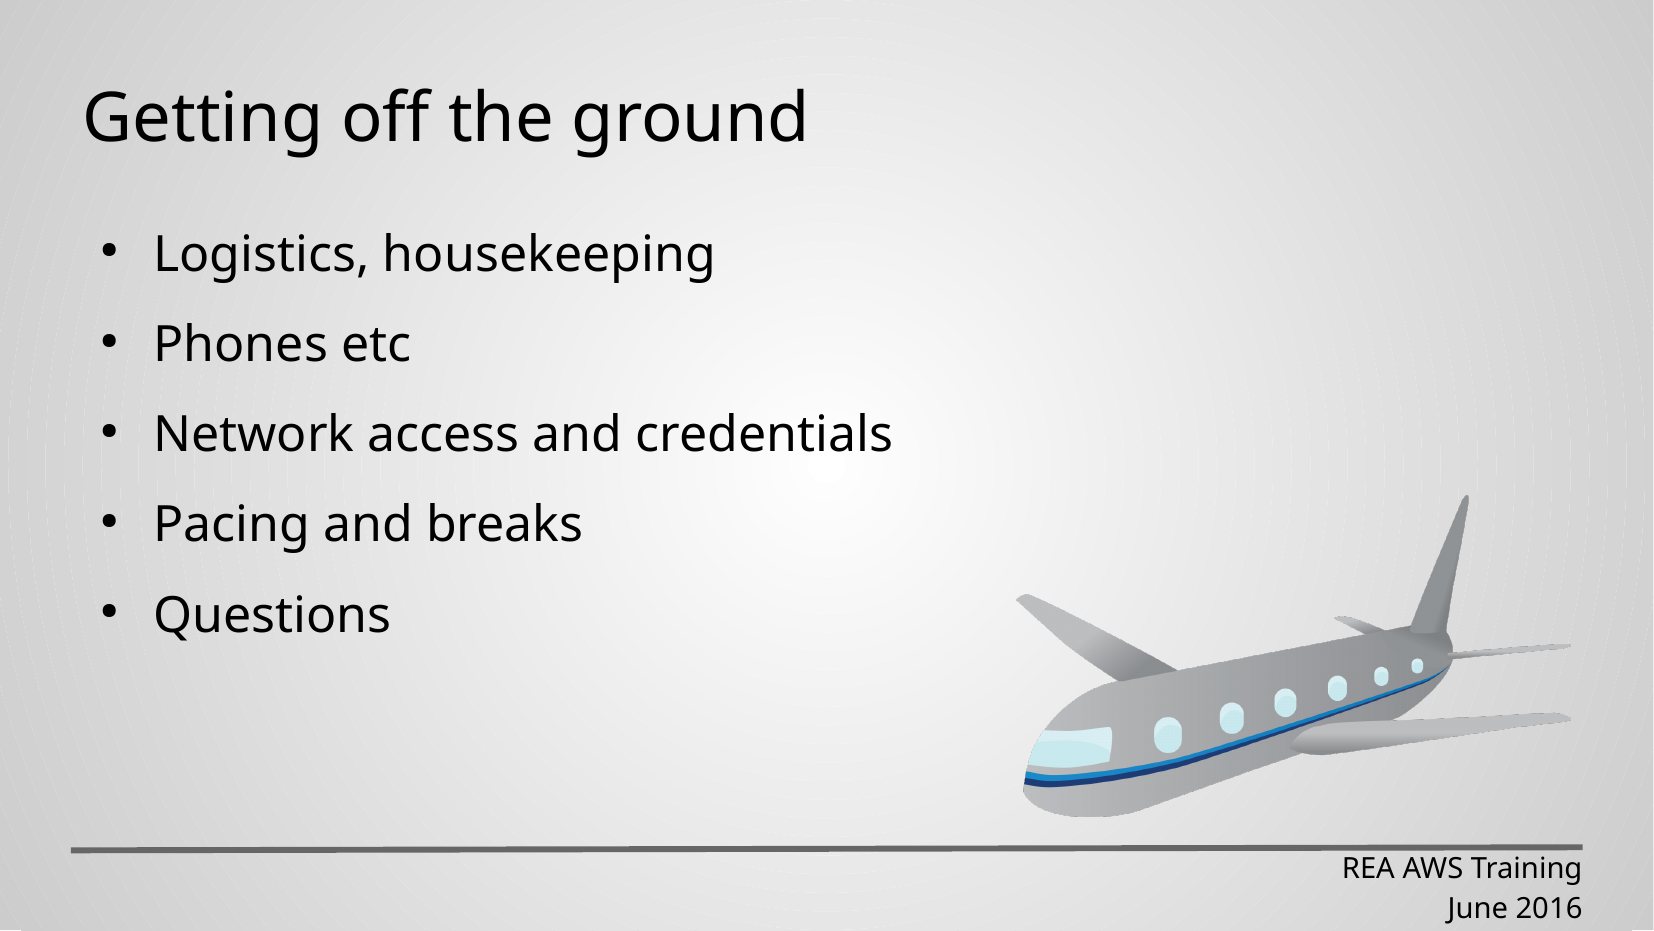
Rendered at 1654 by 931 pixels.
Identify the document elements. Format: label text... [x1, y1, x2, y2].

picture [1016, 495, 1571, 817]
list Logistics, housekeeping Phones etc Network access and credentials Pacing and breaks Questions [82, 217, 1571, 757]
title Getting off the ground [82, 36, 1571, 193]
